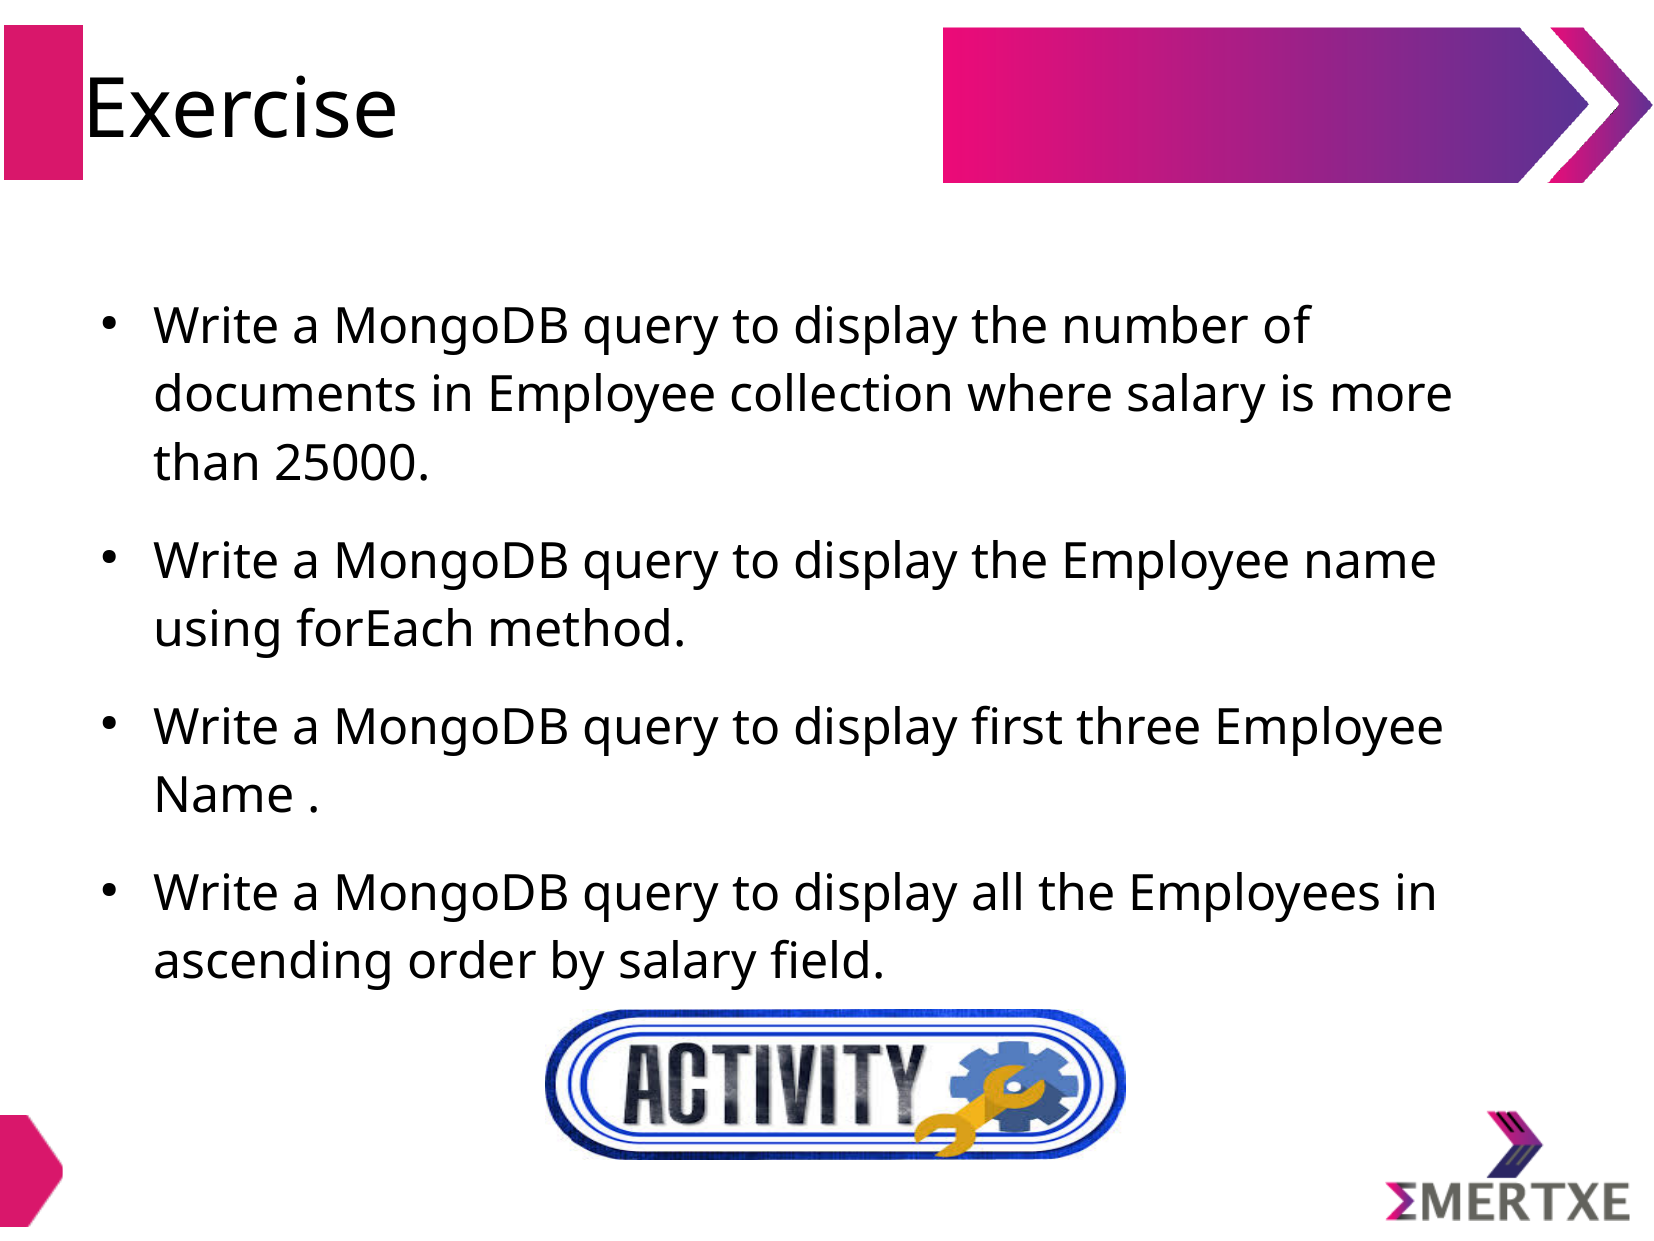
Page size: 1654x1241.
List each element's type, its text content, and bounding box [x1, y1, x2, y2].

picture [1571, 27, 1653, 183]
picture [545, 1009, 1126, 1160]
picture [1385, 1107, 1631, 1221]
title Exercise [82, 2, 1571, 210]
list Write a MongoDB query to display the number of documents in Employee collection where salary is more than 25000. Write a MongoDB query to display the Employee name using forEach method. Write a MongoDB query to display first three Employee Name . Write a MongoDB query to display all the Employees in ascending order by salary field. [82, 290, 1571, 1010]
